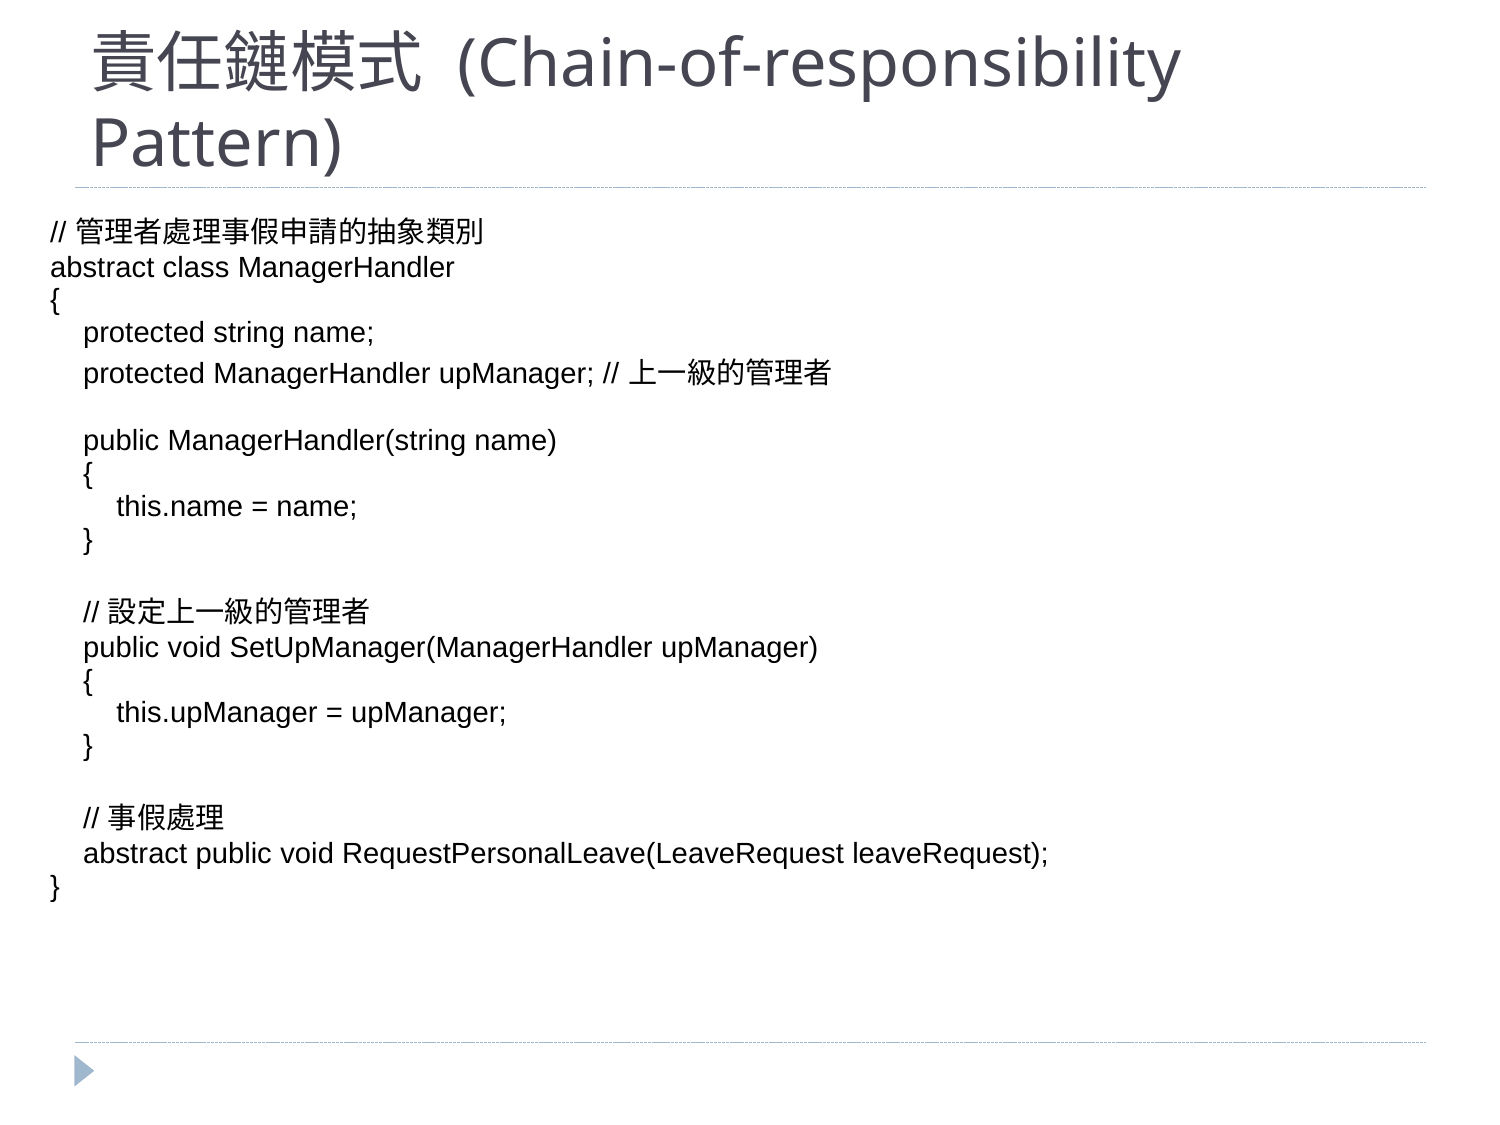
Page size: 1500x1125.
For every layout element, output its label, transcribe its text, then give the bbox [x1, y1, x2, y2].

text_box // 管理者處理事假申請的抽象類別 abstract class ManagerHandler { protected string name; protected ManagerHandler upManager; // 上一級的管理者 public ManagerHandler(string name) { this.name = name; } // 設定上一級的管理者 public void SetUpManager(ManagerHandler upManager) { this.upManager = upManager; } // 事假處理 abstract public void RequestPersonalLeave(LeaveRequest leaveRequest); } [35, 200, 1300, 942]
title 責任鏈模式 (Chain-of-responsibility Pattern) [75, 25, 1426, 188]
